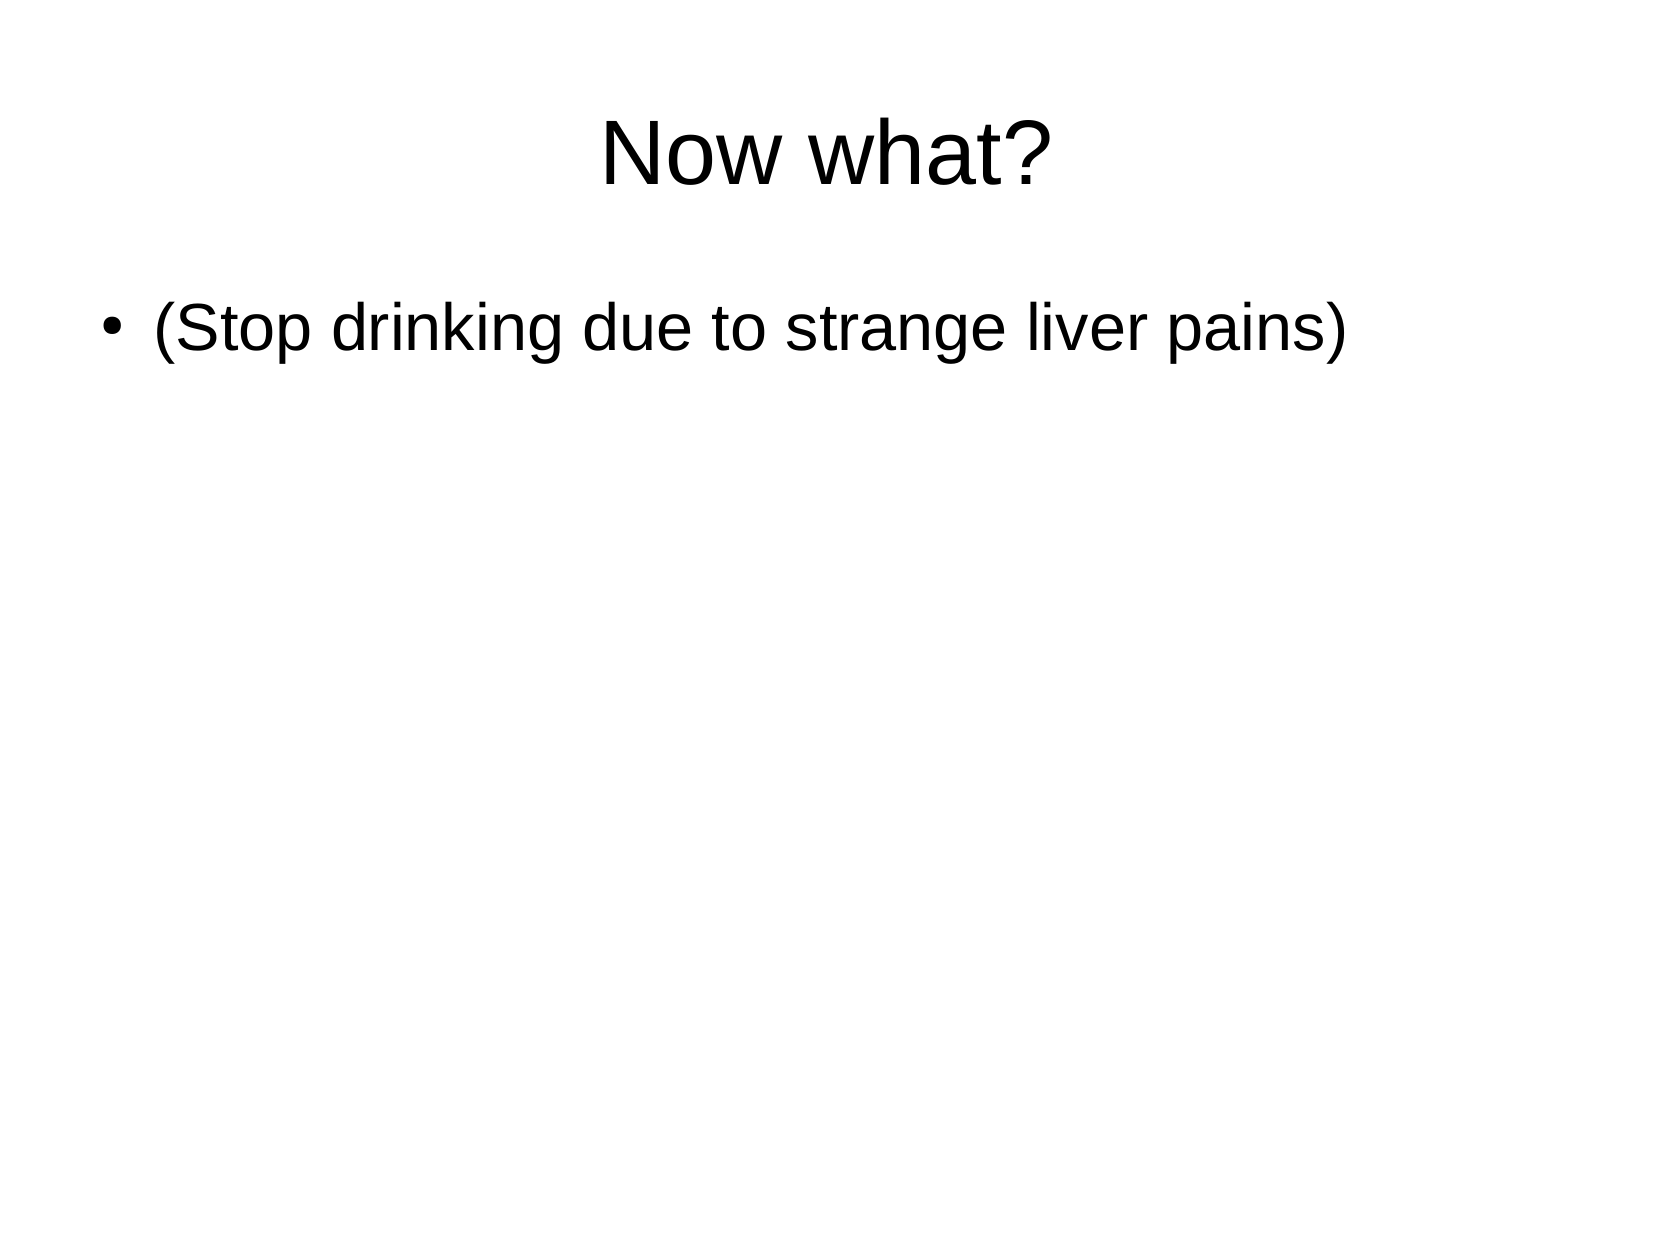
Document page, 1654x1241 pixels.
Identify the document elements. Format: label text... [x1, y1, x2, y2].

list (Stop drinking due to strange liver pains) [82, 290, 1538, 1010]
title Now what? [82, 49, 1571, 257]
